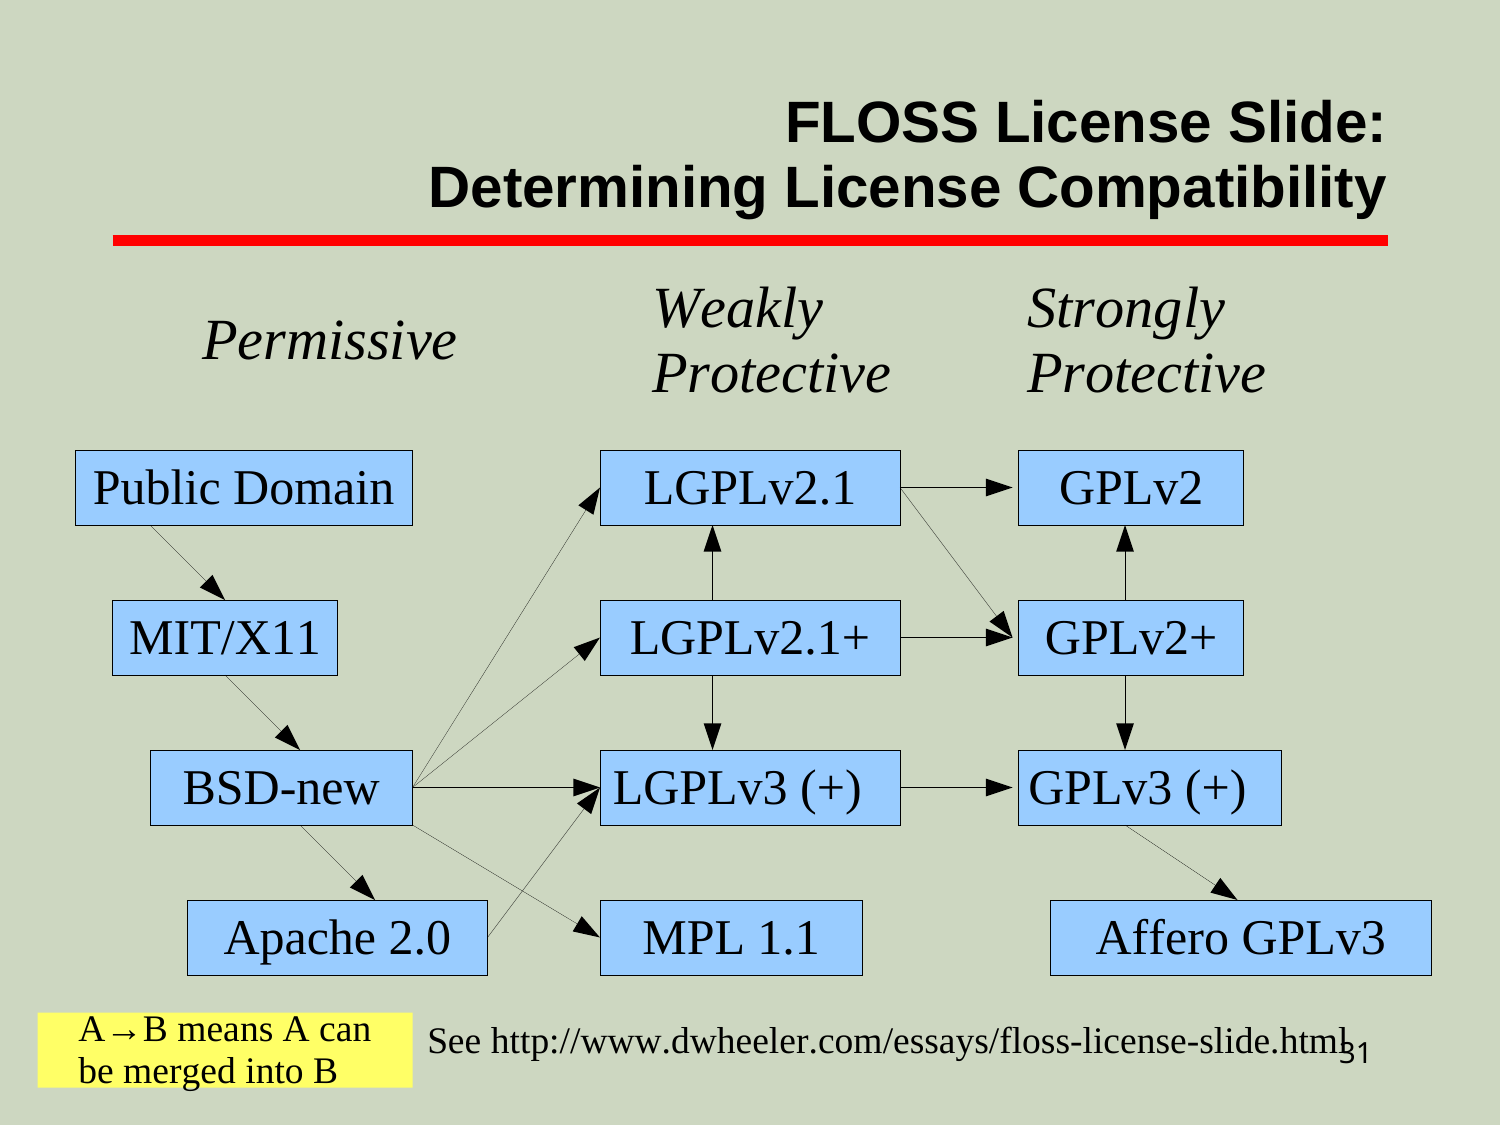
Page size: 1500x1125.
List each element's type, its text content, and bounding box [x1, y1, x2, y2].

text_box LGPLv2.1 [600, 450, 901, 526]
text_box See http://www.dwheeler.com/essays/floss-license-slide.html [413, 1012, 1345, 1069]
text_box Weakly Protective [637, 268, 907, 413]
text_box Public Domain [75, 450, 413, 526]
text_box LGPLv3 (+) [600, 750, 901, 826]
text_box Strongly Protective [1012, 268, 1282, 413]
text_box LGPLv2.1+ [600, 600, 901, 676]
text_box MPL 1.1 [600, 900, 863, 976]
text_box GPLv2+ [1018, 600, 1244, 676]
text_box GPLv2 [1018, 450, 1244, 526]
text_box MIT/X11 [112, 600, 338, 676]
title FLOSS License Slide: Determining License Compatibility [337, 85, 1388, 224]
text_box Affero GPLv3 [1050, 900, 1432, 976]
text_box BSD-new [150, 750, 413, 826]
text_box A→B means A can be merged into B [37, 1012, 413, 1088]
text_box Permissive [187, 299, 473, 380]
text_box GPLv3 (+) [1018, 750, 1282, 826]
text_box Apache 2.0 [187, 900, 488, 976]
